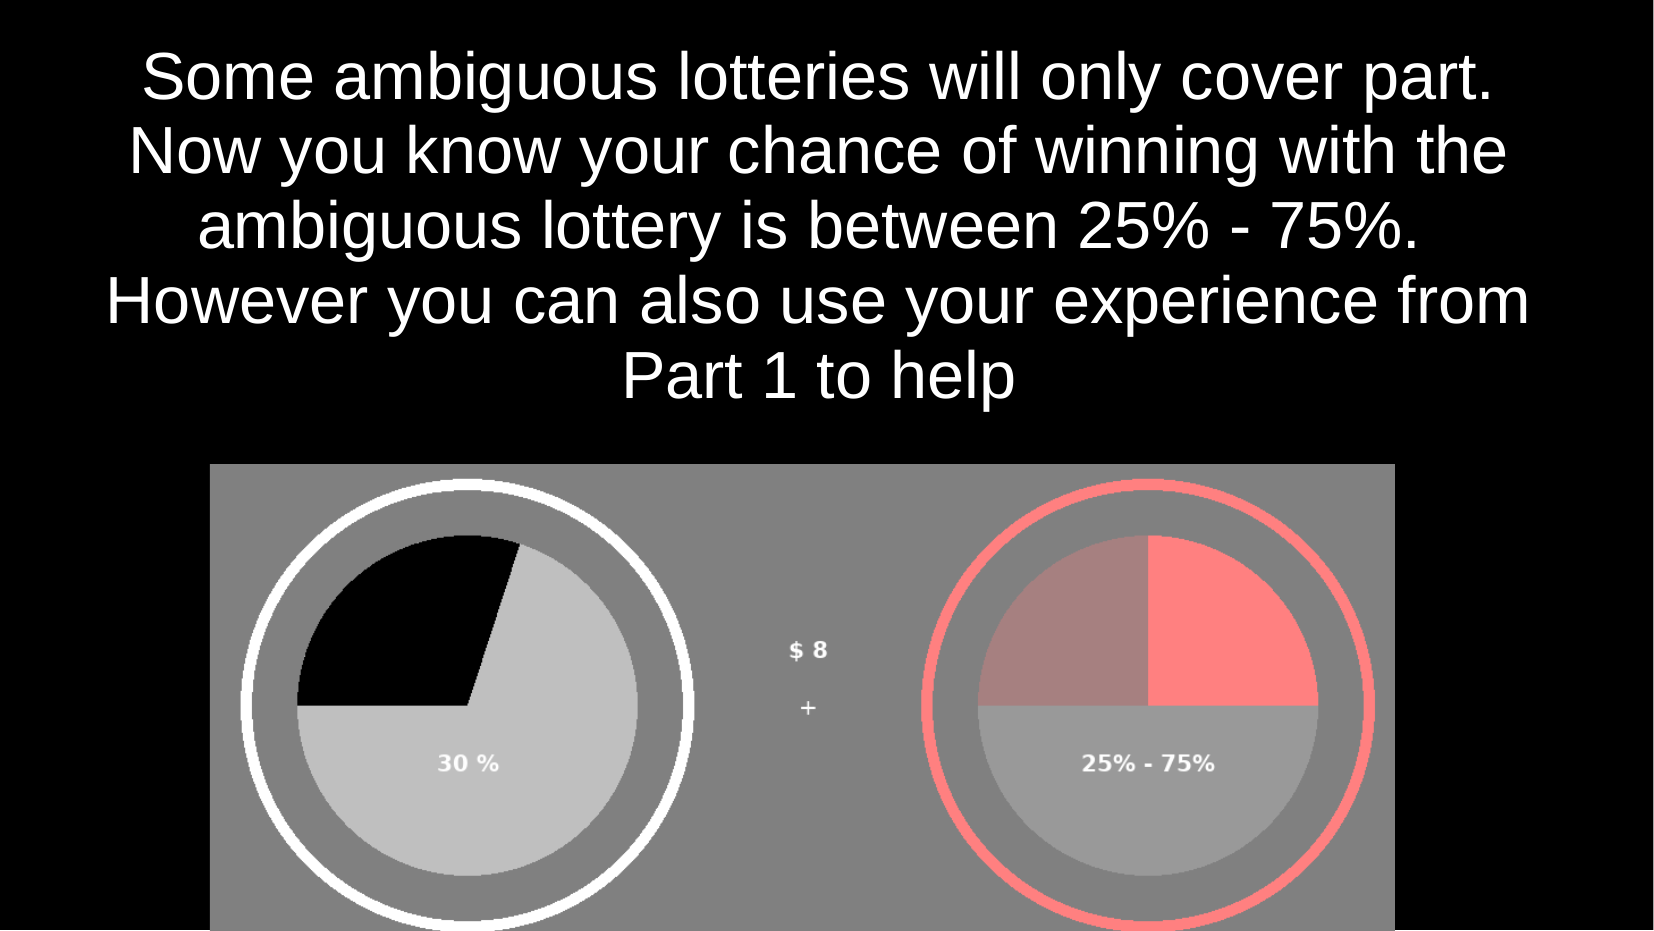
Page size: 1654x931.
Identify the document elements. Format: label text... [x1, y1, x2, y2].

subtitle Some ambiguous lotteries will only cover part. Now you know your chance of winning with the ambiguous lottery is between 25% - 75%. However you can also use your experience from Part 1 to help [75, 38, 1564, 413]
picture [209, 464, 1396, 931]
